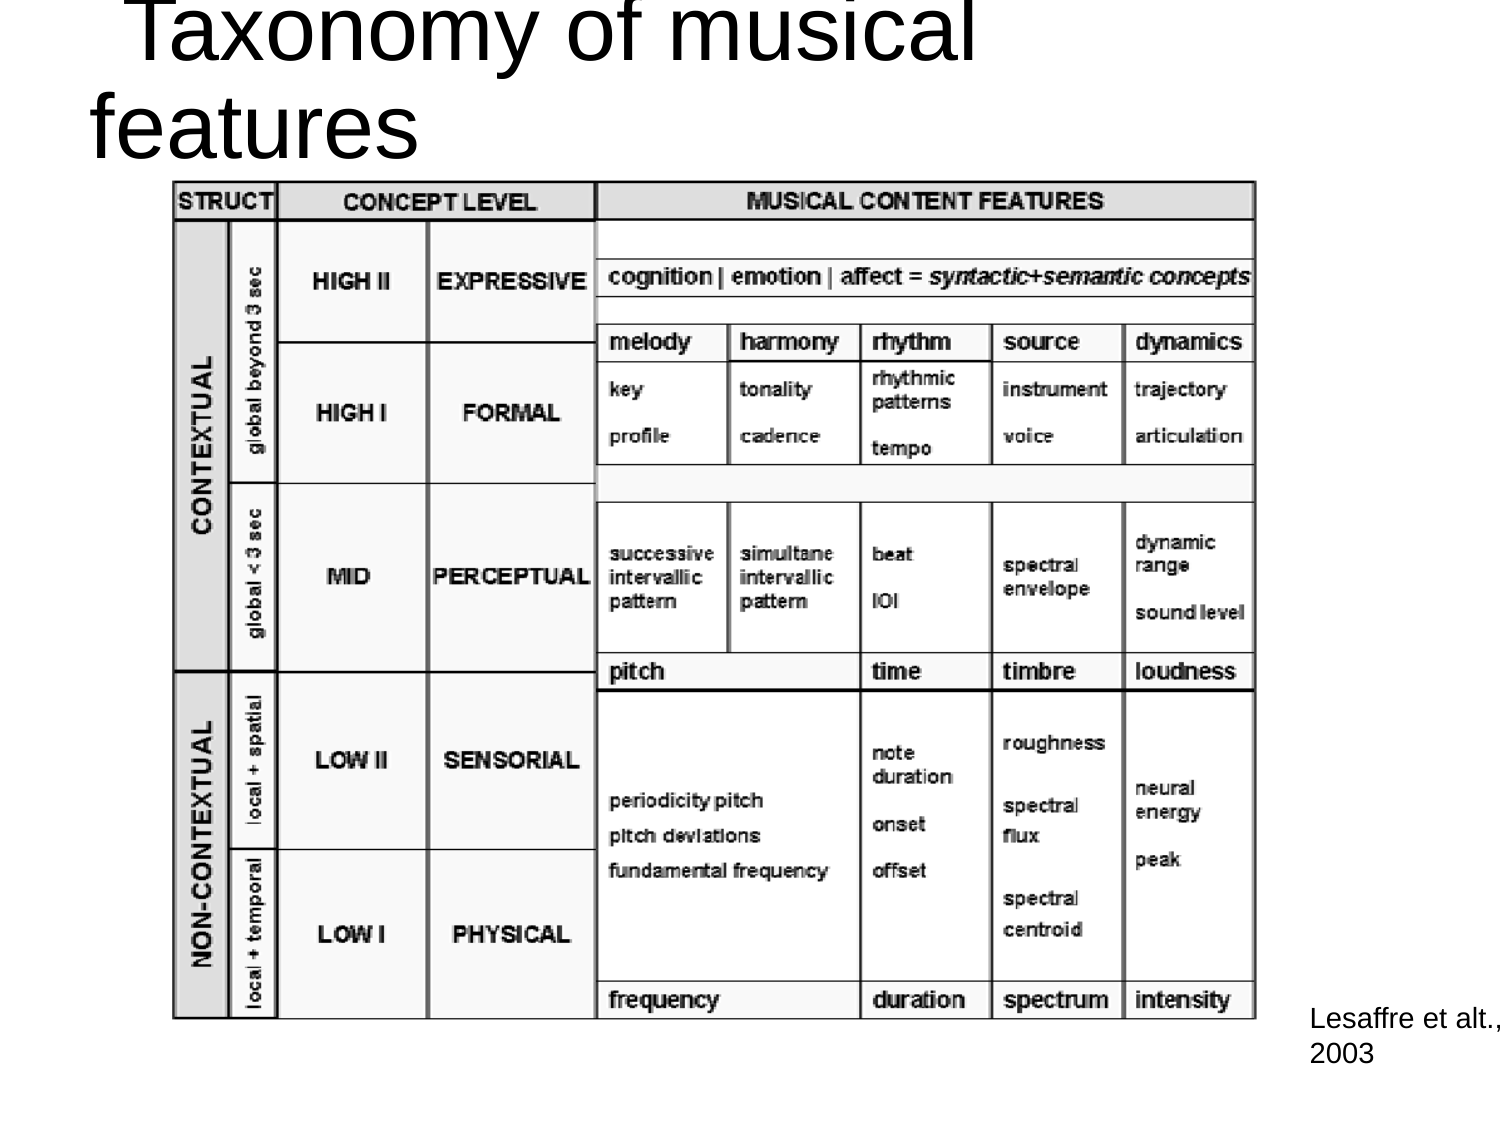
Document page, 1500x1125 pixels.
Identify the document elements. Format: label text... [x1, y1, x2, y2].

title Taxonomy of musical features [75, 0, 1351, 170]
text_box Lesaffre et alt., 2003 [1259, 987, 1500, 1077]
picture [171, 177, 1258, 1022]
